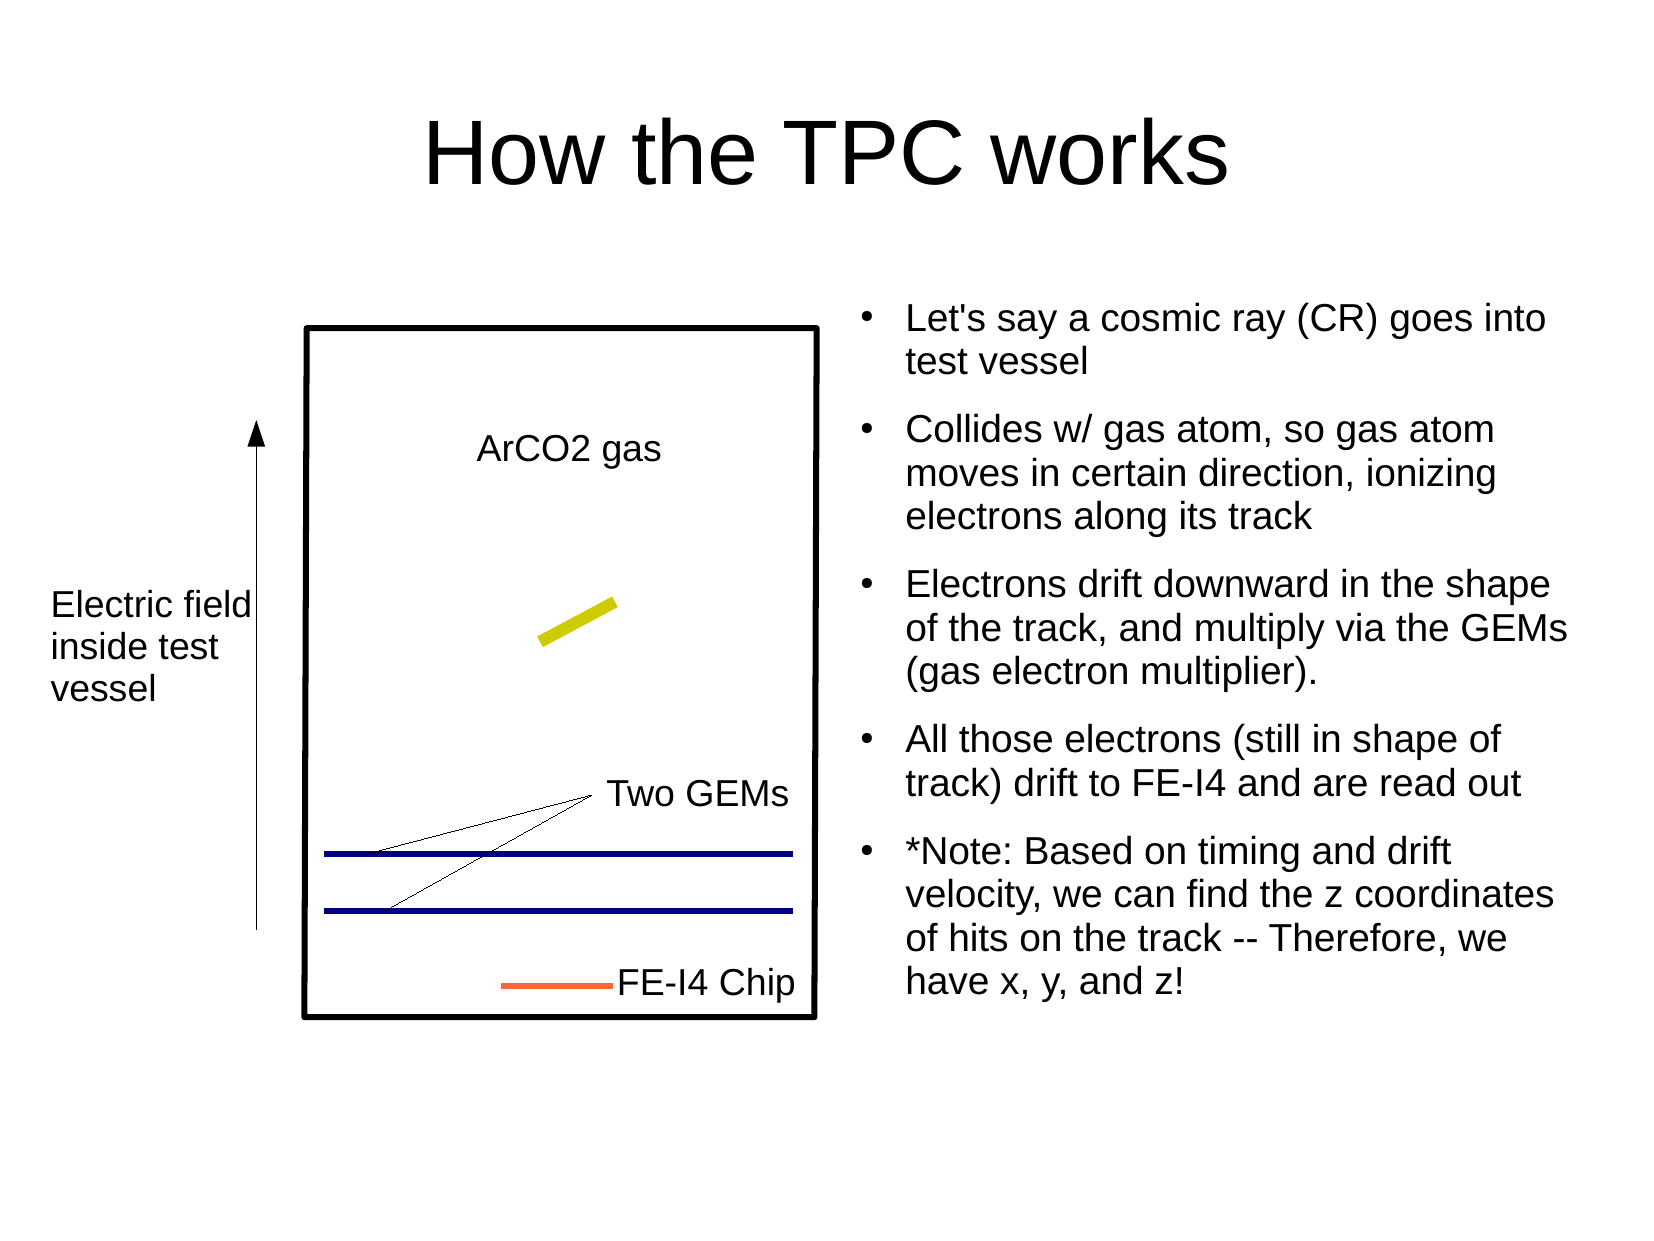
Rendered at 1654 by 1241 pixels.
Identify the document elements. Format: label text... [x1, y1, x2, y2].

text_box Two GEMs [591, 765, 805, 822]
text_box [304, 328, 817, 1018]
text_box Electric field inside test vessel [35, 576, 278, 717]
title How the TPC works [82, 49, 1571, 257]
text_box FE-I4 Chip [602, 954, 811, 1011]
text_box ArCO2 gas [461, 420, 677, 564]
list Let's say a cosmic ray (CR) goes into test vessel Collides w/ gas atom, so gas atom moves in certain direction, ionizing electrons along its track Electrons drift downward in the shape of the track, and multiply via the GEMs (gas electron multiplier). All those electrons (still in shape of track) drift to FE-I4 and are read out *Note: Based on timing and drift velocity, we can find the z coordinates of hits on the track -- Therefore, we have x, y, and z! [845, 296, 1572, 1016]
